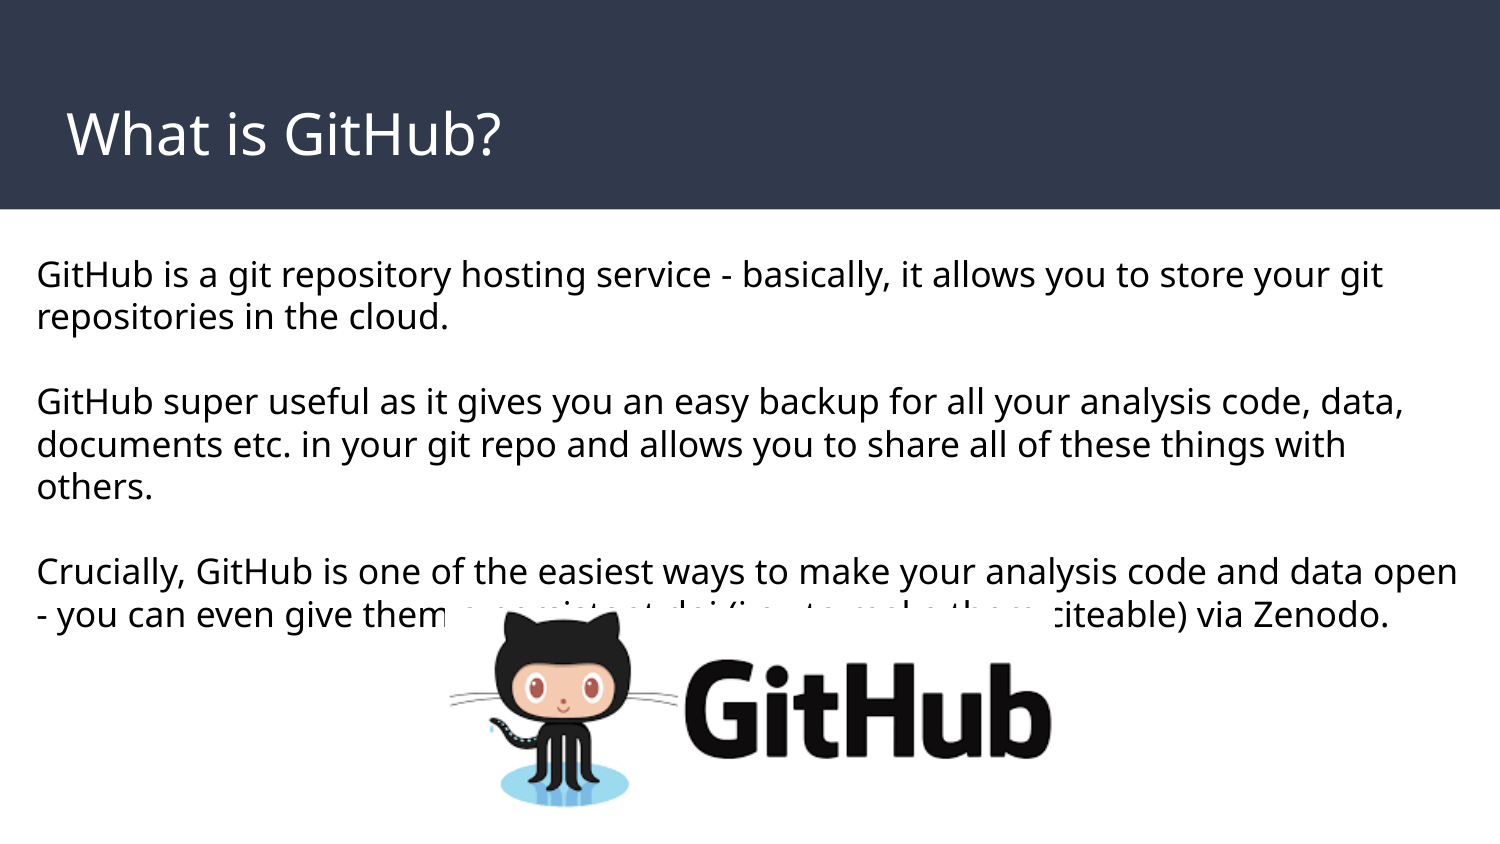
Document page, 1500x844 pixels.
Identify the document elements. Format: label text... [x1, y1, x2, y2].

picture [445, 608, 1055, 811]
title What is GitHub? [51, 82, 1449, 185]
text_box GitHub is a git repository hosting service - basically, it allows you to store your git repositories in the cloud. GitHub super useful as it gives you an easy backup for all your analysis code, data, documents etc. in your git repo and allows you to share all of these things with others. Crucially, GitHub is one of the easiest ways to make your analysis code and data open - you can even give them a persistent doi (i.e., to make them citeable) via Zenodo. [21, 236, 1480, 800]
